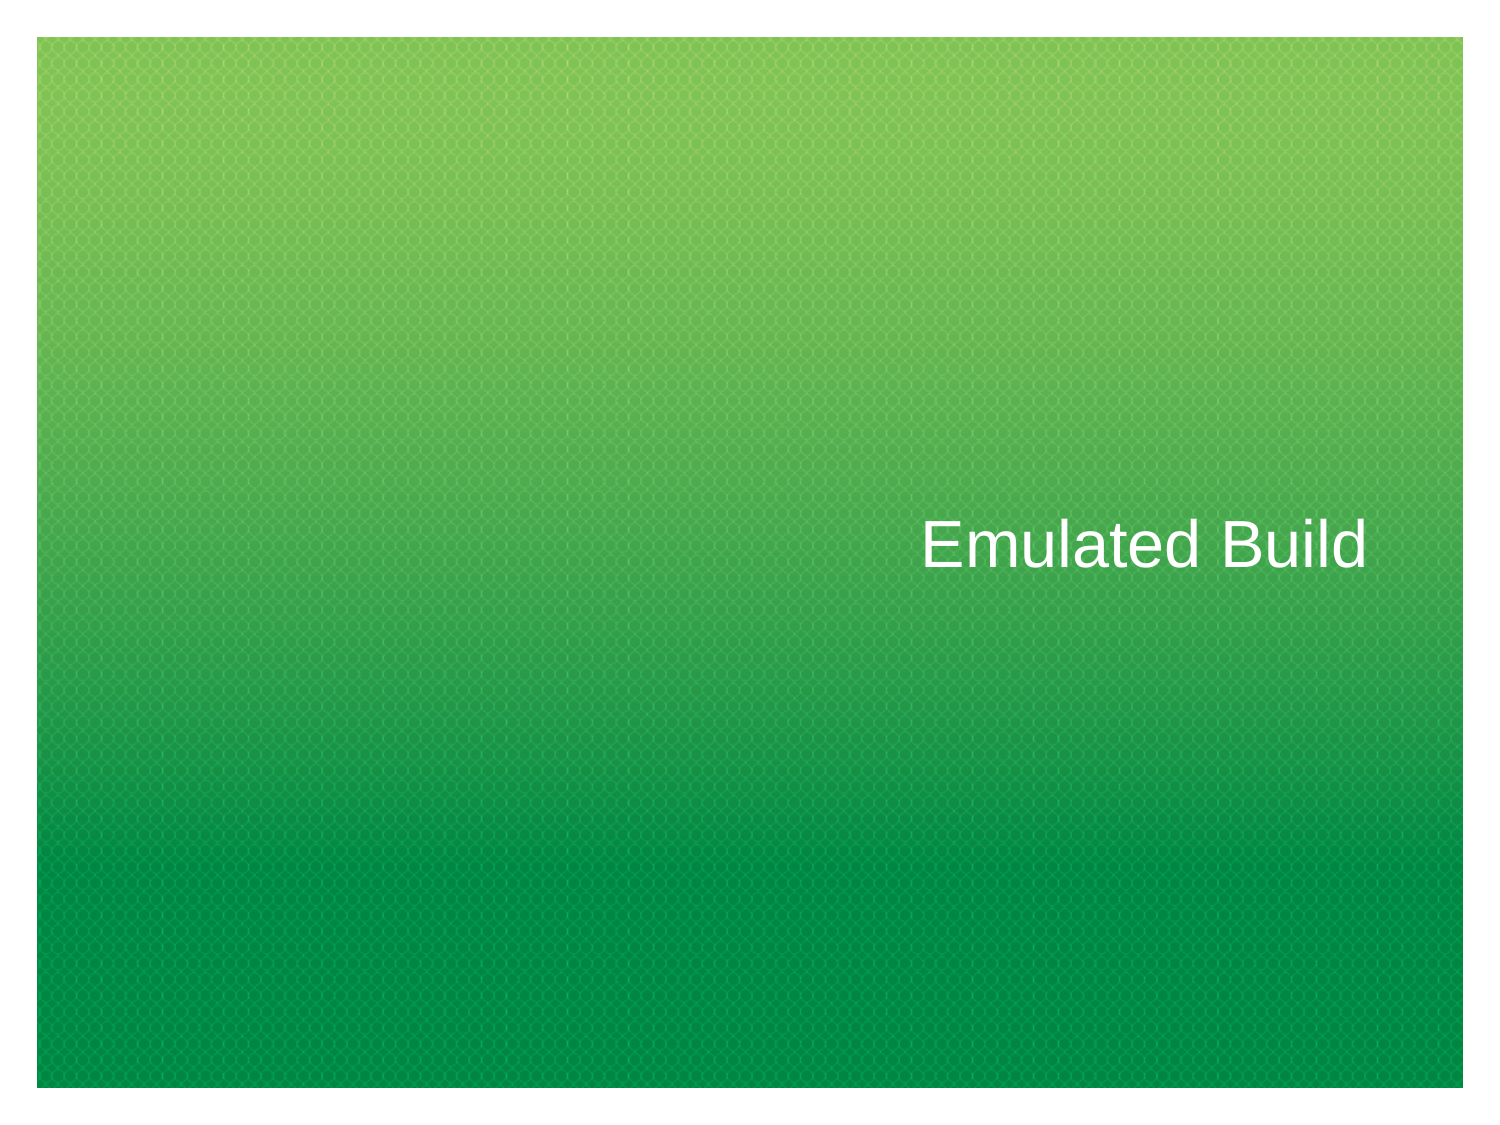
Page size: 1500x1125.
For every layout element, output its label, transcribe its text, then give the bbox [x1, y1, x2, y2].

picture [37, 37, 1463, 1088]
title Emulated Build [135, 450, 1369, 638]
